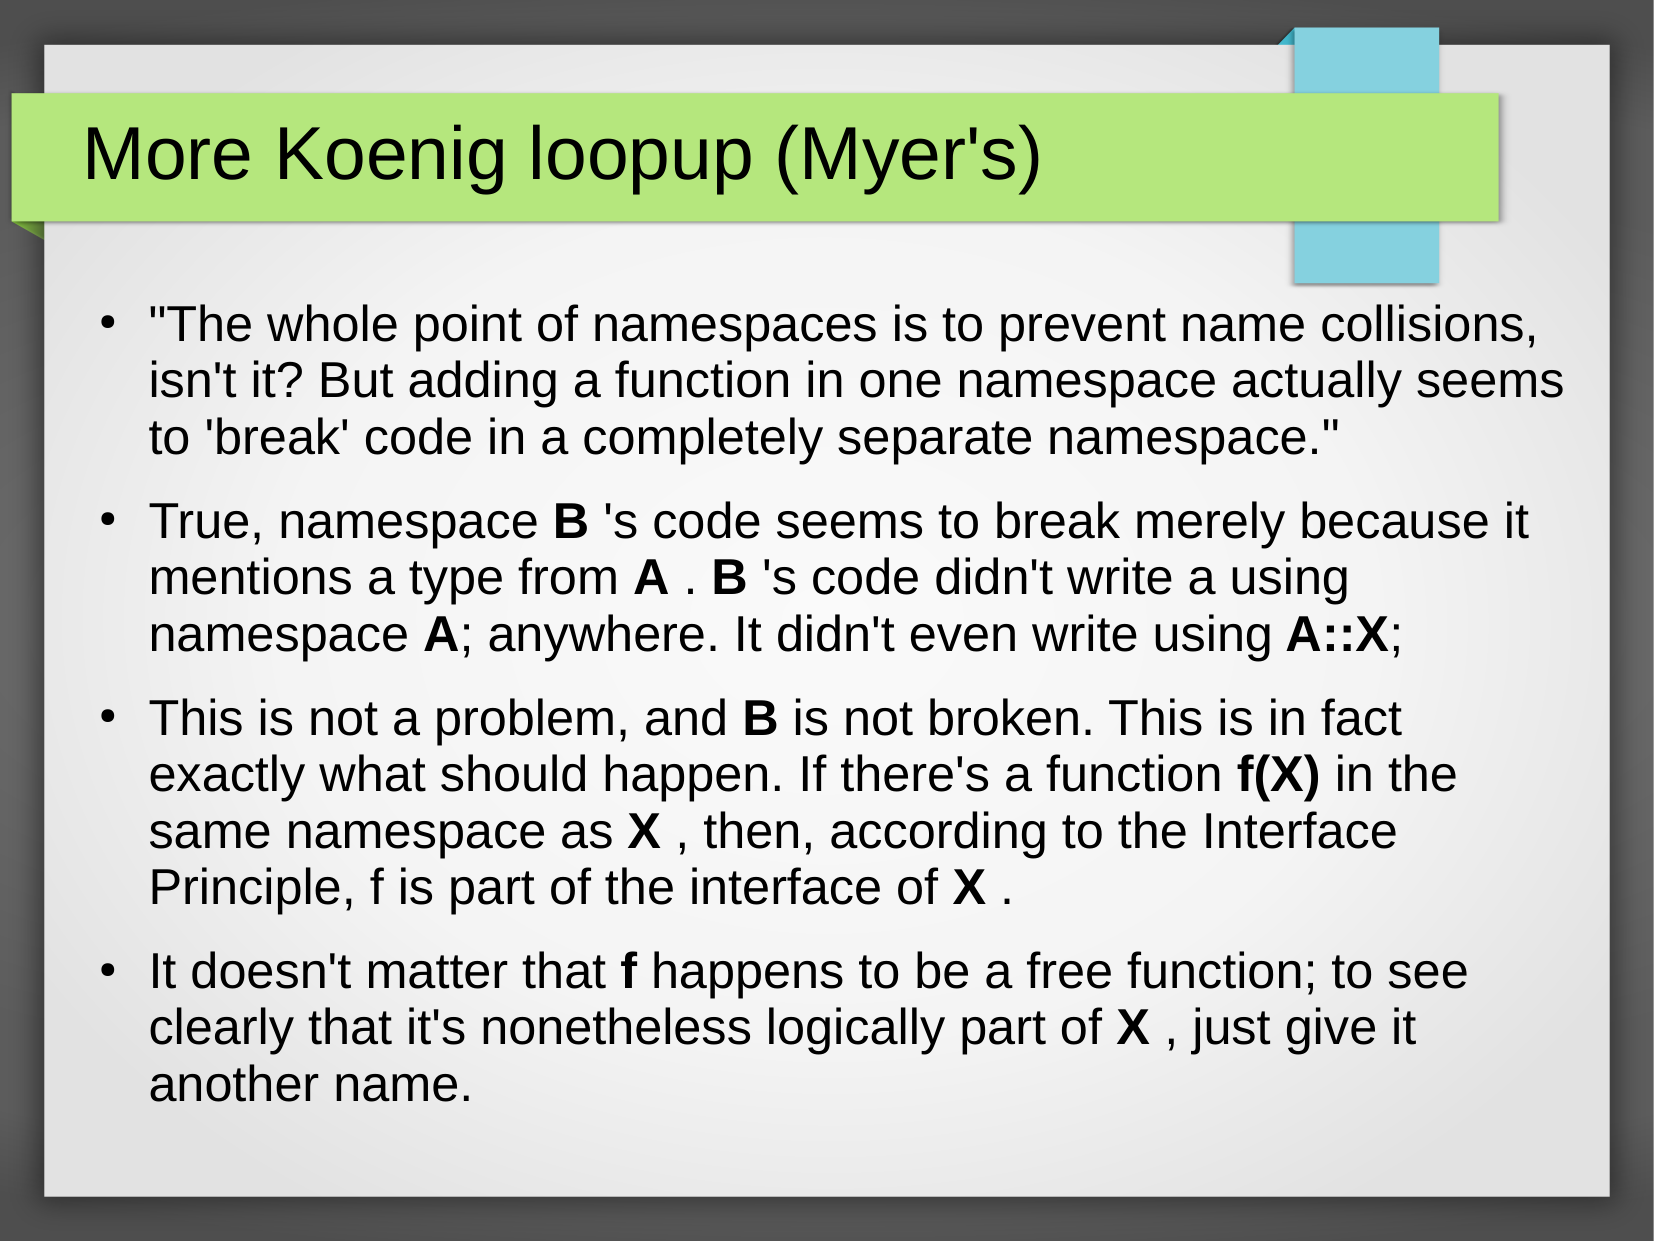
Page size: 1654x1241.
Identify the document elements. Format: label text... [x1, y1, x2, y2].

title More Koenig loopup (Myer's) [82, 94, 1264, 213]
picture [0, 0, 1654, 1241]
list "The whole point of namespaces is to prevent name collisions, isn't it? But adding a function in one namespace actually seems to 'break' code in a completely separate namespace." True, namespace B 's code seems to break merely because it mentions a type from A . B 's code didn't write a using namespace A; anywhere. It didn't even write using A::X; This is not a problem, and B is not broken. This is in fact exactly what should happen. If there's a function f(X) in the same namespace as X , then, according to the Interface Principle, f is part of the interface of X . It doesn't matter that f happens to be a free function; to see clearly that it's nonetheless logically part of X , just give it another name. [82, 295, 1571, 1130]
